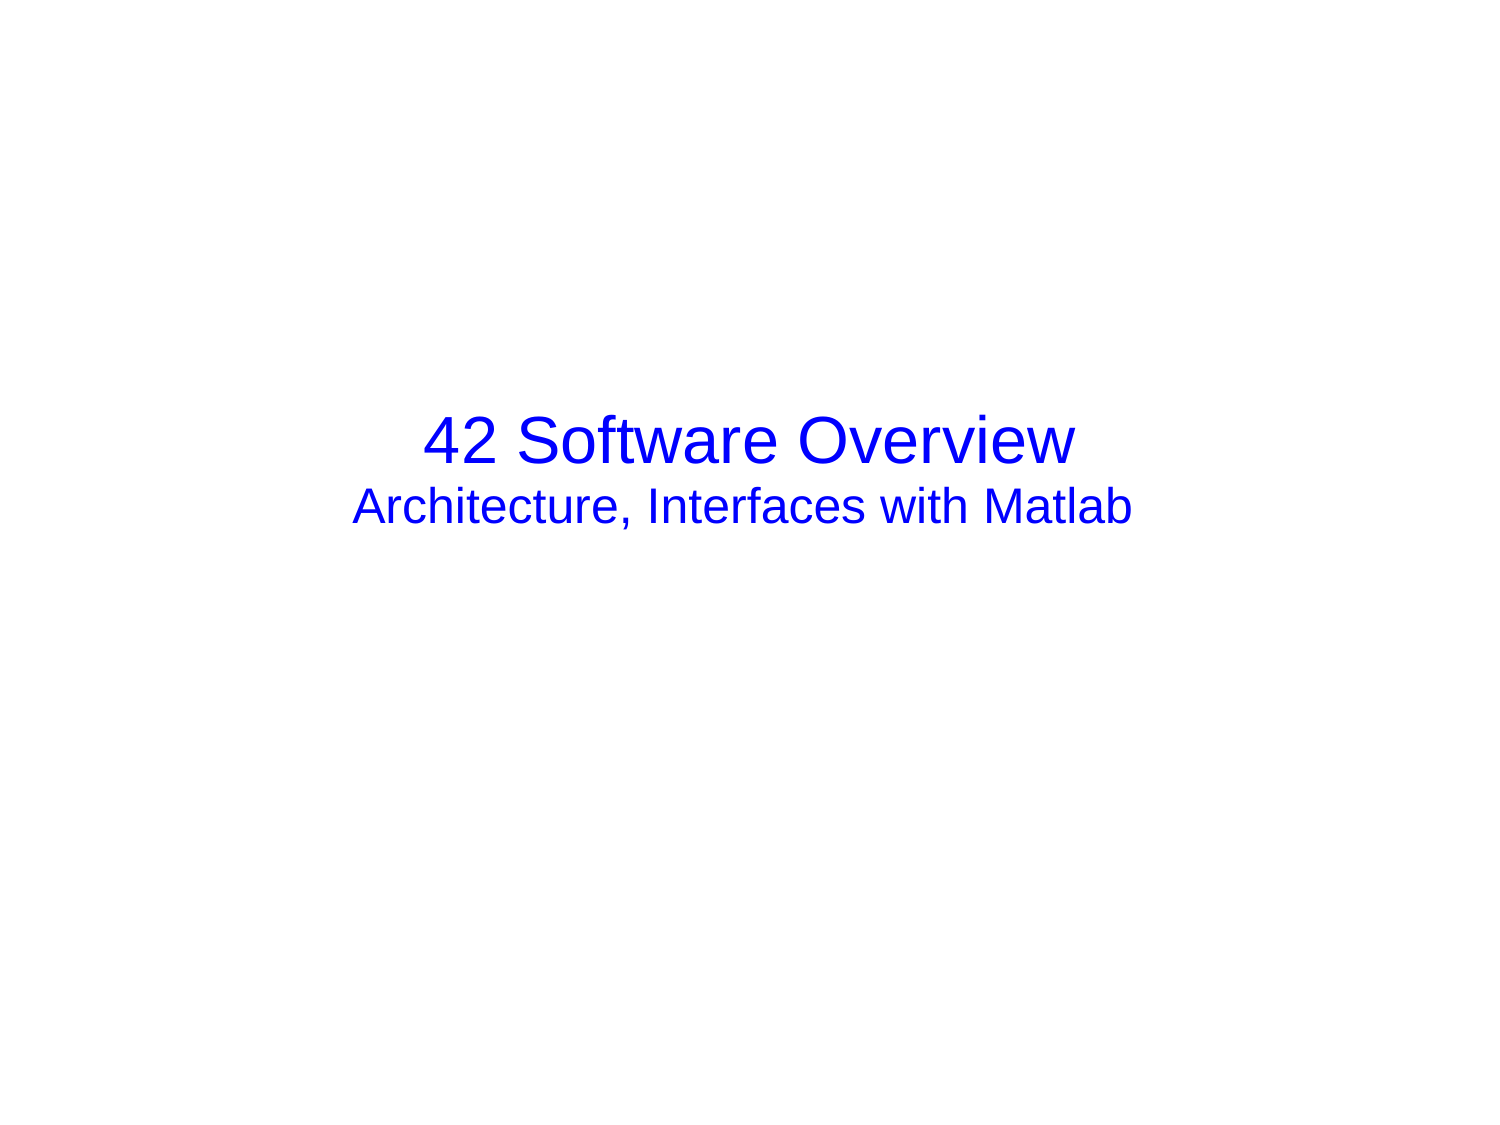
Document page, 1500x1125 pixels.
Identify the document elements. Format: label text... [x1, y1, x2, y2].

title 42 Software Overview Architecture, Interfaces with Matlab [112, 367, 1388, 571]
